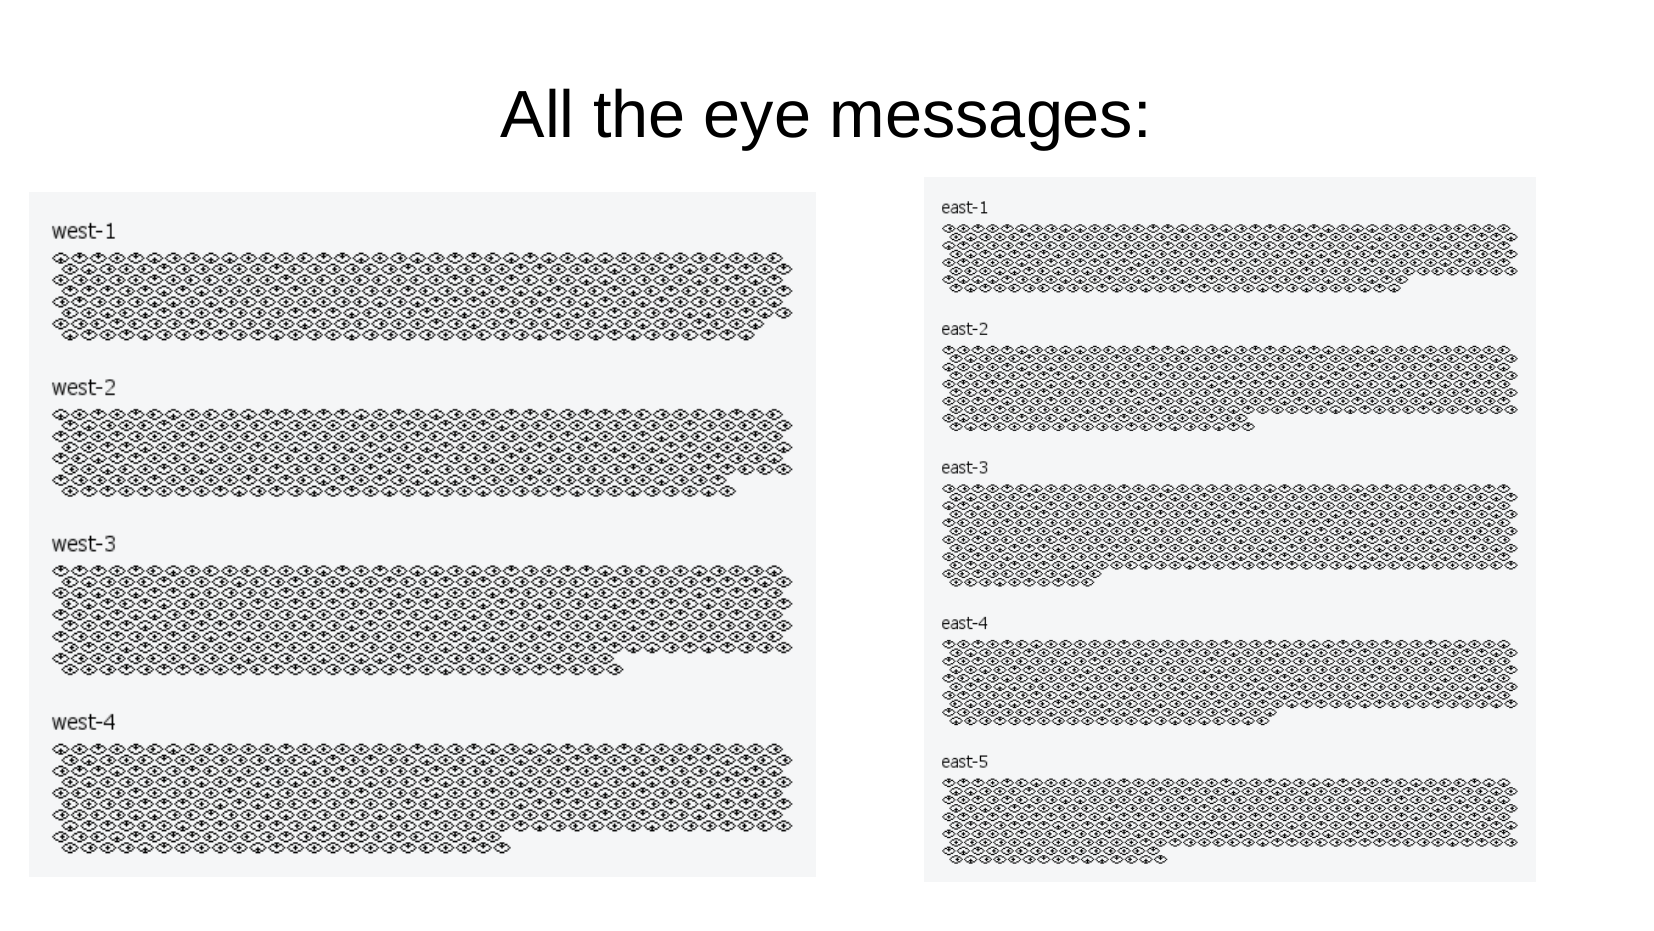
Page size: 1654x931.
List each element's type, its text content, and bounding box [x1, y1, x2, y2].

title All the eye messages: [82, 37, 1571, 193]
picture [29, 192, 816, 877]
picture [924, 177, 1536, 882]
